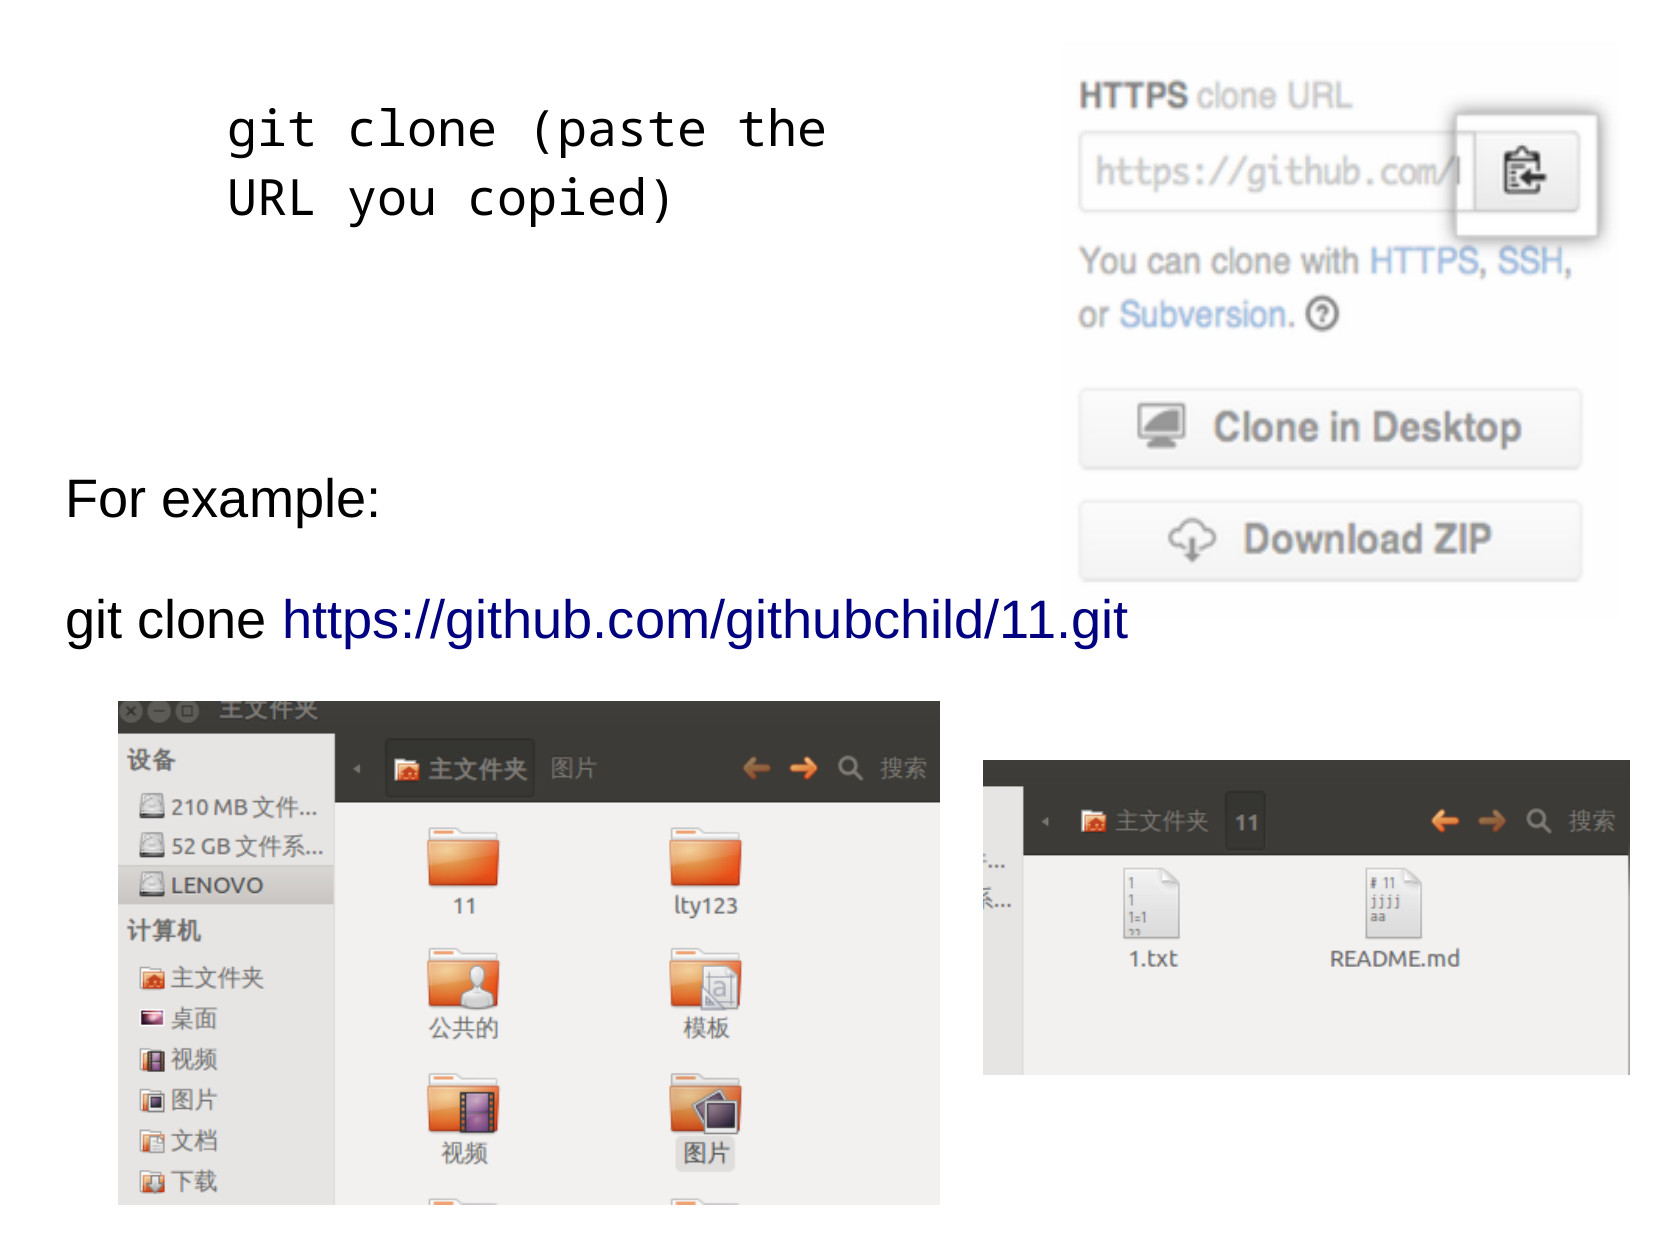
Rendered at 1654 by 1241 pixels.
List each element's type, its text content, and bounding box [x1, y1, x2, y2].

picture [1060, 42, 1619, 622]
text_box For example: git clone https://github.com/githubchild/11.git [35, 460, 1382, 1069]
picture [118, 701, 940, 1205]
text_box git clone (paste the URL you copied) [212, 85, 918, 272]
picture [983, 760, 1630, 1075]
